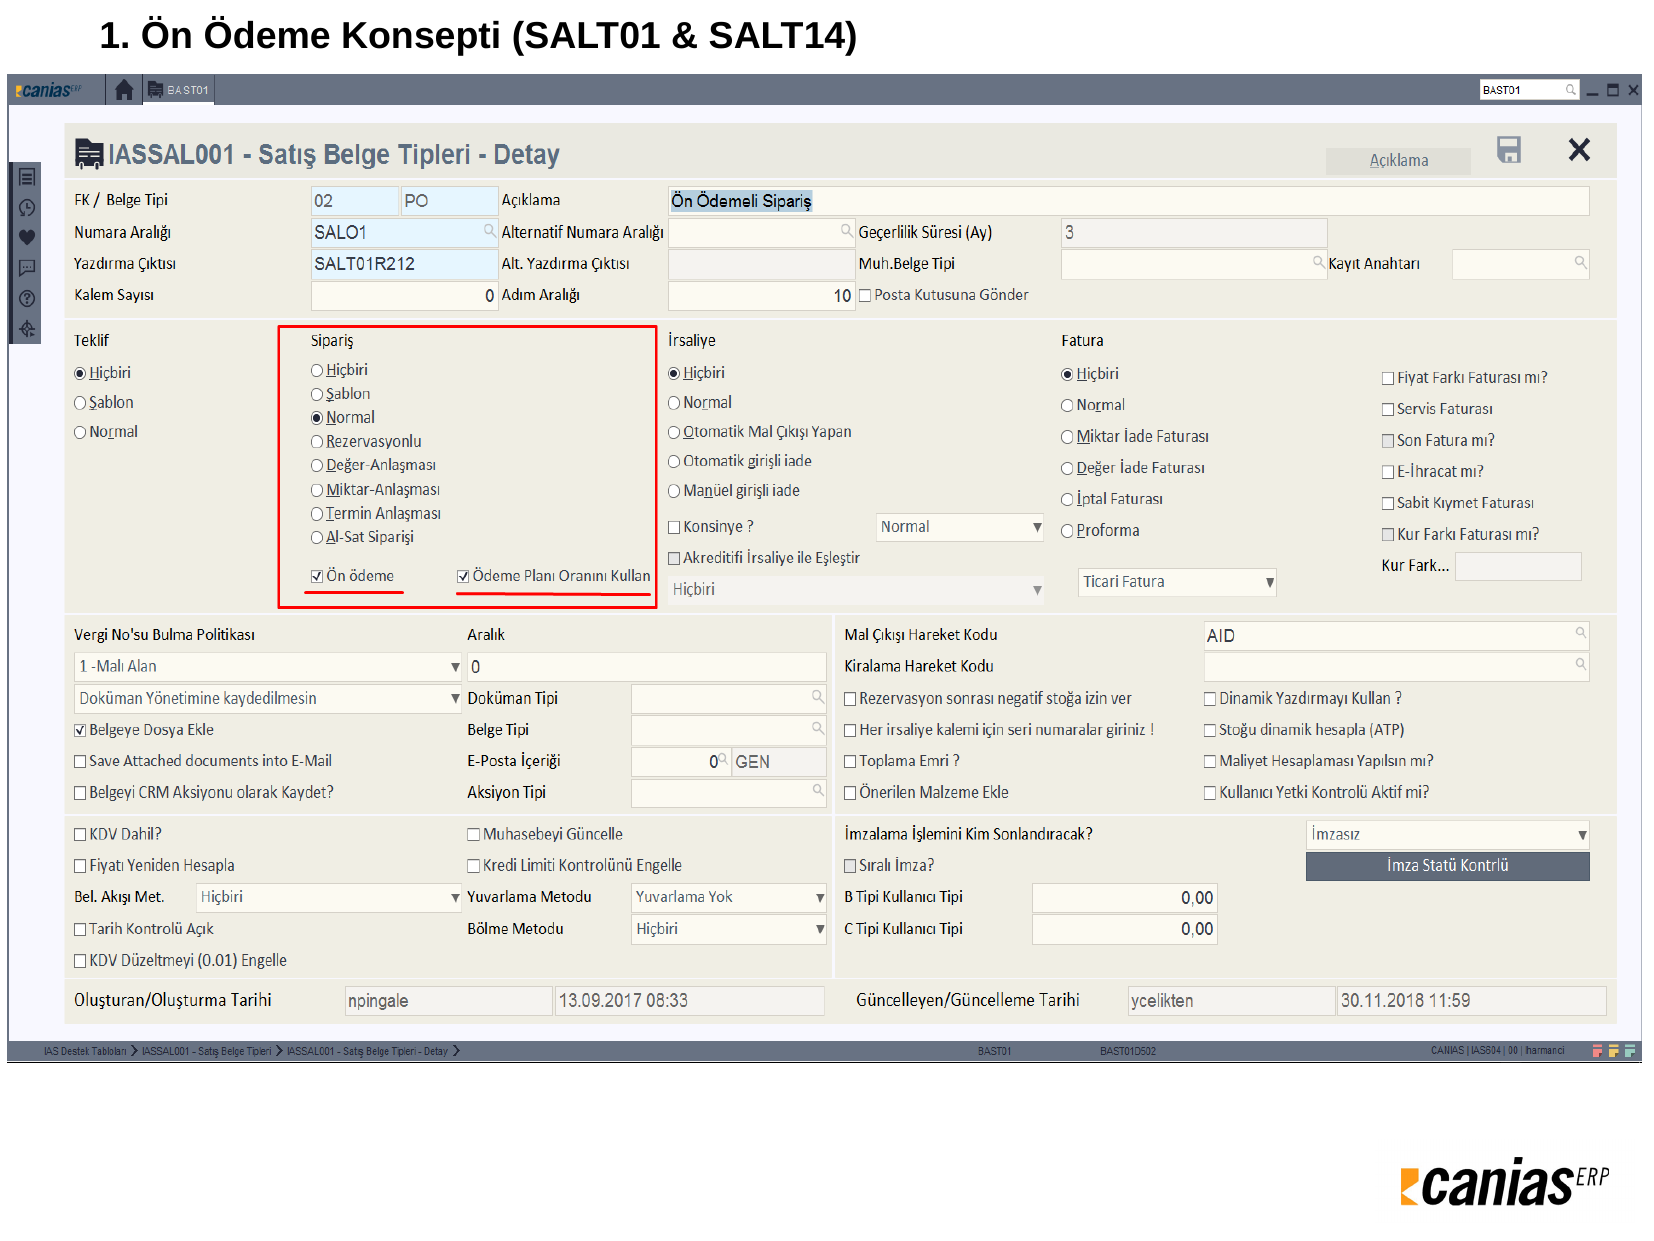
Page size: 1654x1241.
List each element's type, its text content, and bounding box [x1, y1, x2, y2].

text_box 1. Ön Ödeme Konsepti (SALT01 & SALT14) [10, 6, 1625, 65]
picture [1375, 1139, 1635, 1223]
picture [7, 74, 1642, 1063]
